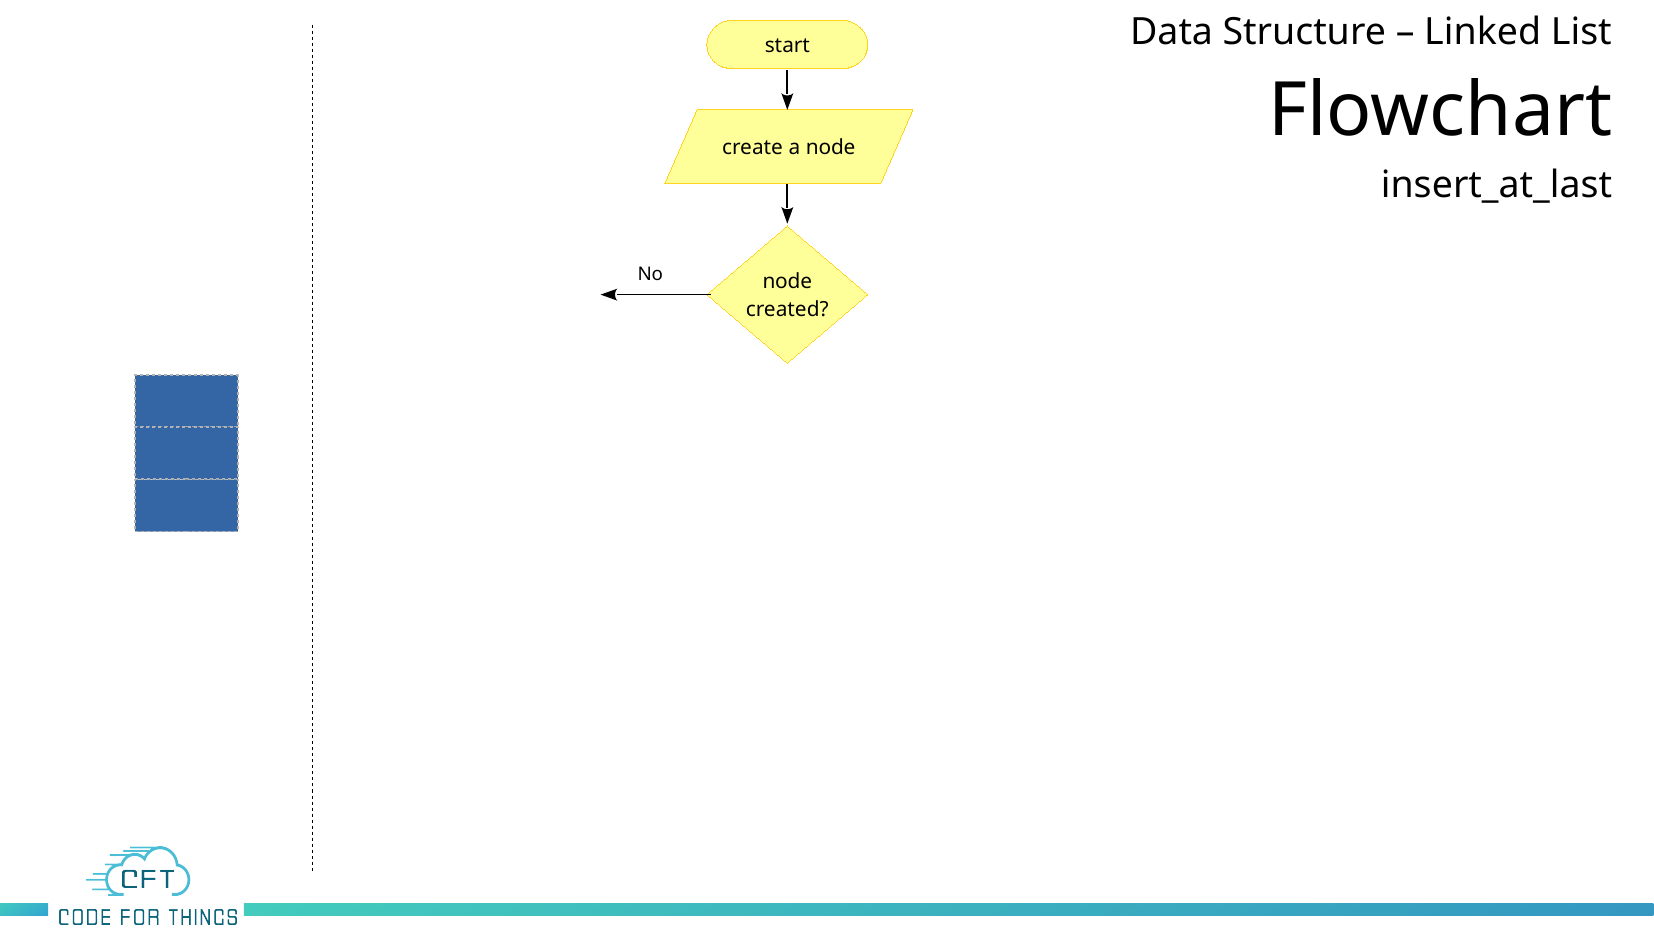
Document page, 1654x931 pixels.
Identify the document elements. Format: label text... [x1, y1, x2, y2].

text_box start [706, 20, 868, 69]
text_box No [622, 252, 714, 301]
text_box node created? [714, 225, 868, 364]
picture [59, 846, 237, 925]
text_box create a node [664, 109, 913, 184]
text_box [135, 375, 238, 532]
title Data Structure – Linked List Flowchart insert_at_last [1093, 0, 1613, 216]
